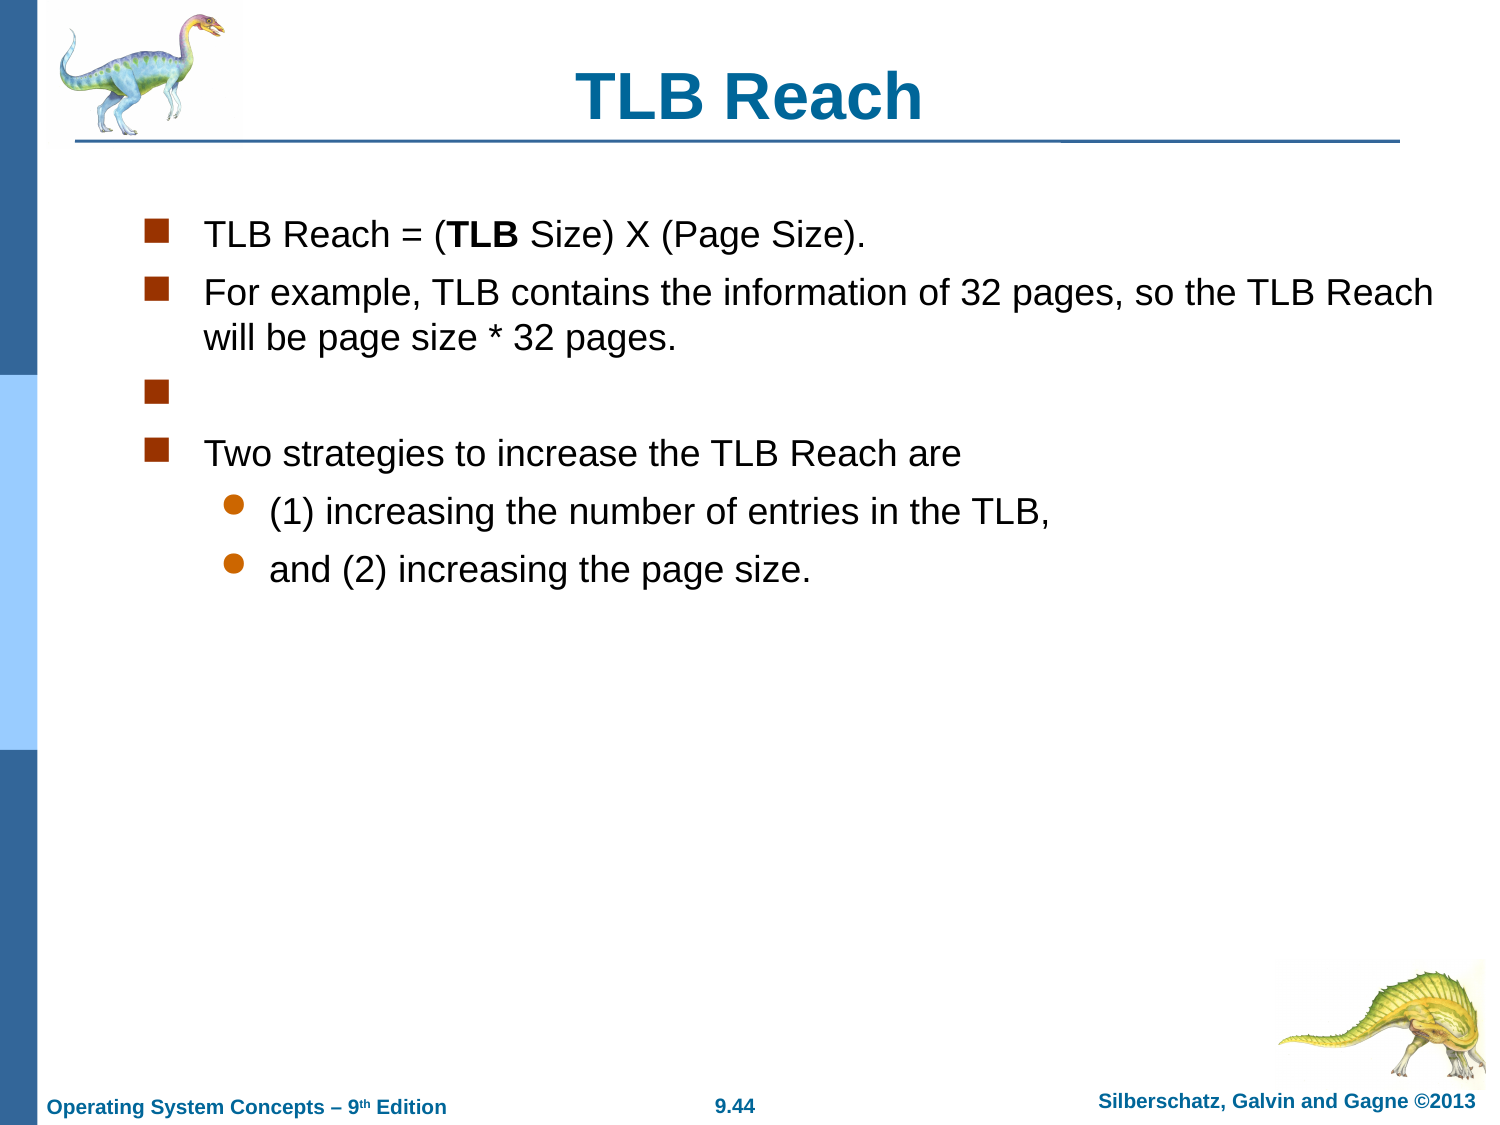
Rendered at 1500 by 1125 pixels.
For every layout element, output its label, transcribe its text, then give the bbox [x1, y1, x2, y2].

picture [1275, 959, 1486, 1090]
list TLB Reach = (TLB Size) X (Page Size). For example, TLB contains the information of 32 pages, so the TLB Reach will be page size * 32 pages. Two strategies to increase the TLB Reach are (1) increasing the number of entries in the TLB, and (2) increasing the page size. [132, 202, 1483, 946]
title TLB Reach [75, 45, 1425, 141]
picture [46, 0, 243, 149]
